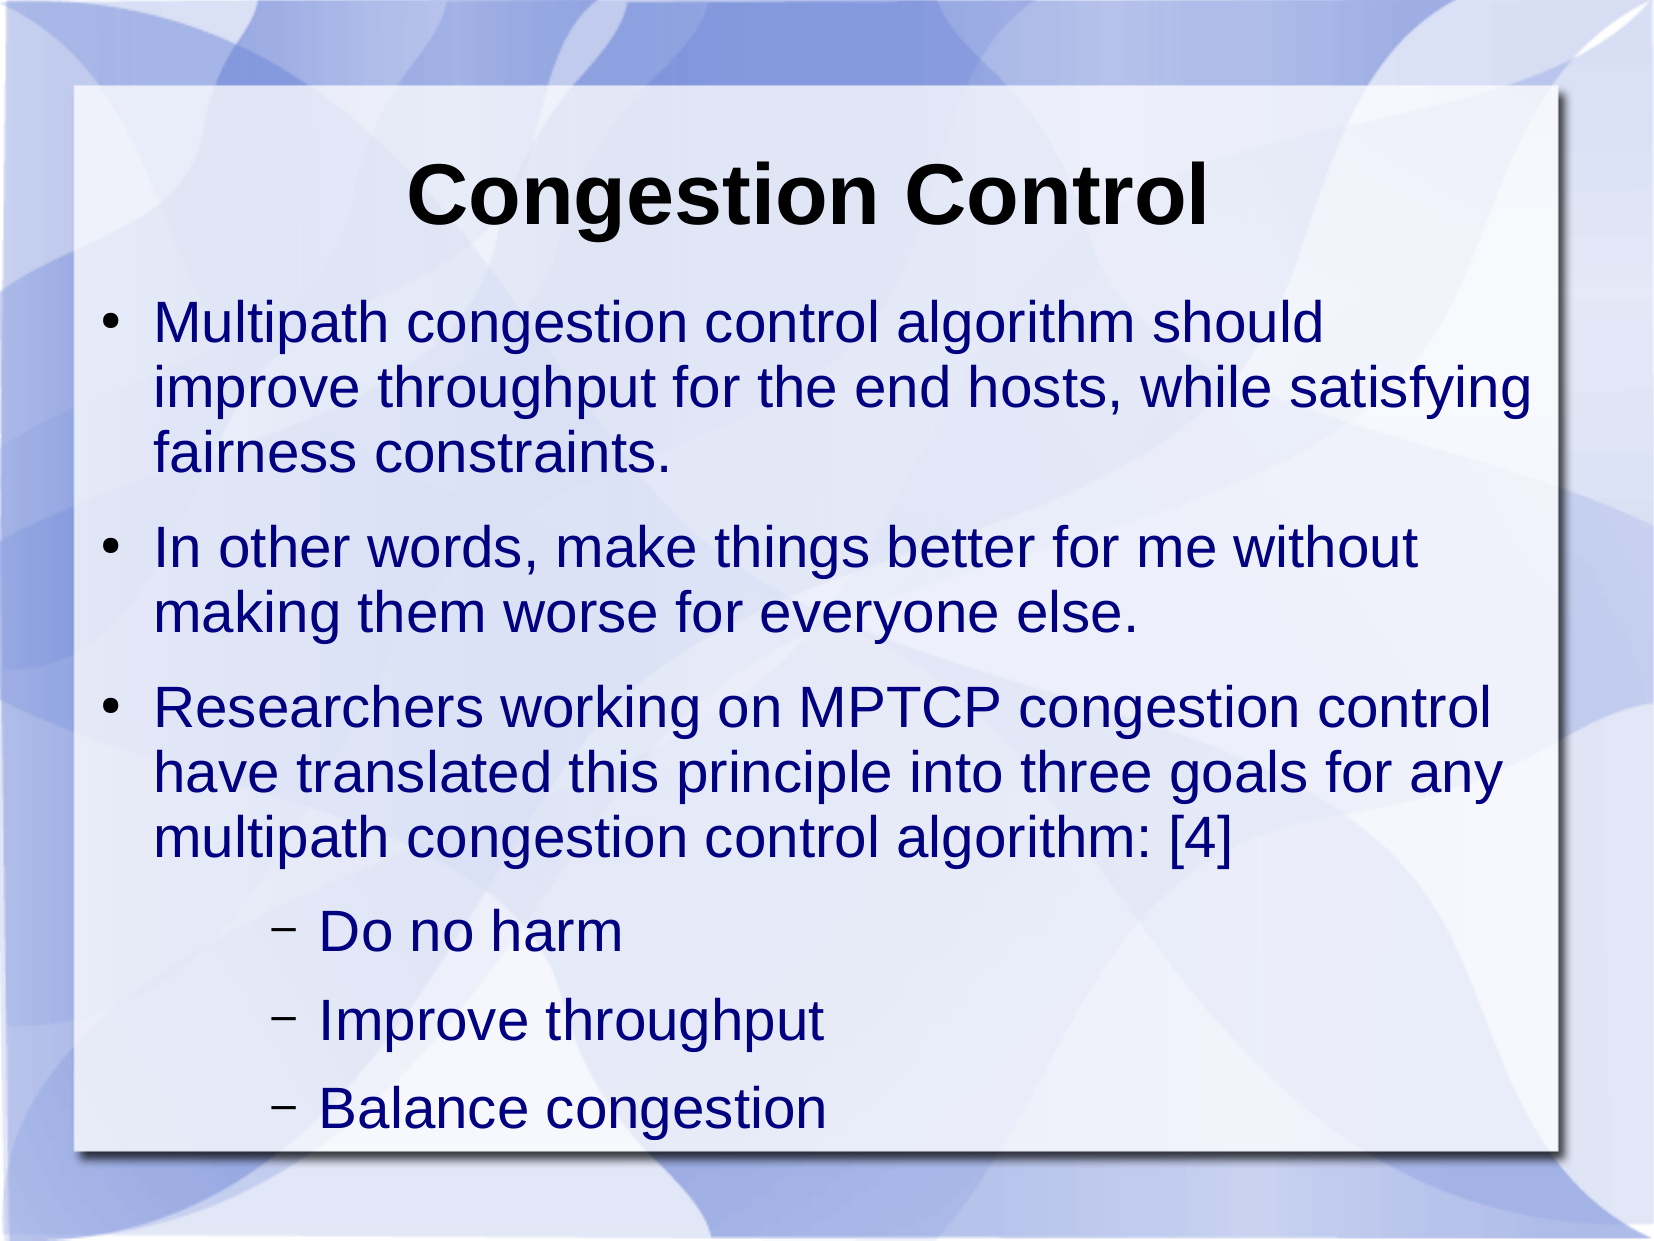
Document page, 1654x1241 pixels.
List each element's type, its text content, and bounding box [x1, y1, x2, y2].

title Congestion Control [82, 90, 1536, 290]
picture [0, 0, 1654, 1241]
list Multipath congestion control algorithm should improve throughput for the end hosts, while satisfying fairness constraints. In other words, make things better for me without making them worse for everyone else. Researchers working on MPTCP congestion control have translated this principle into three goals for any multipath congestion control algorithm: [4] Do no harm Improve throughput Balance congestion [82, 290, 1538, 1142]
